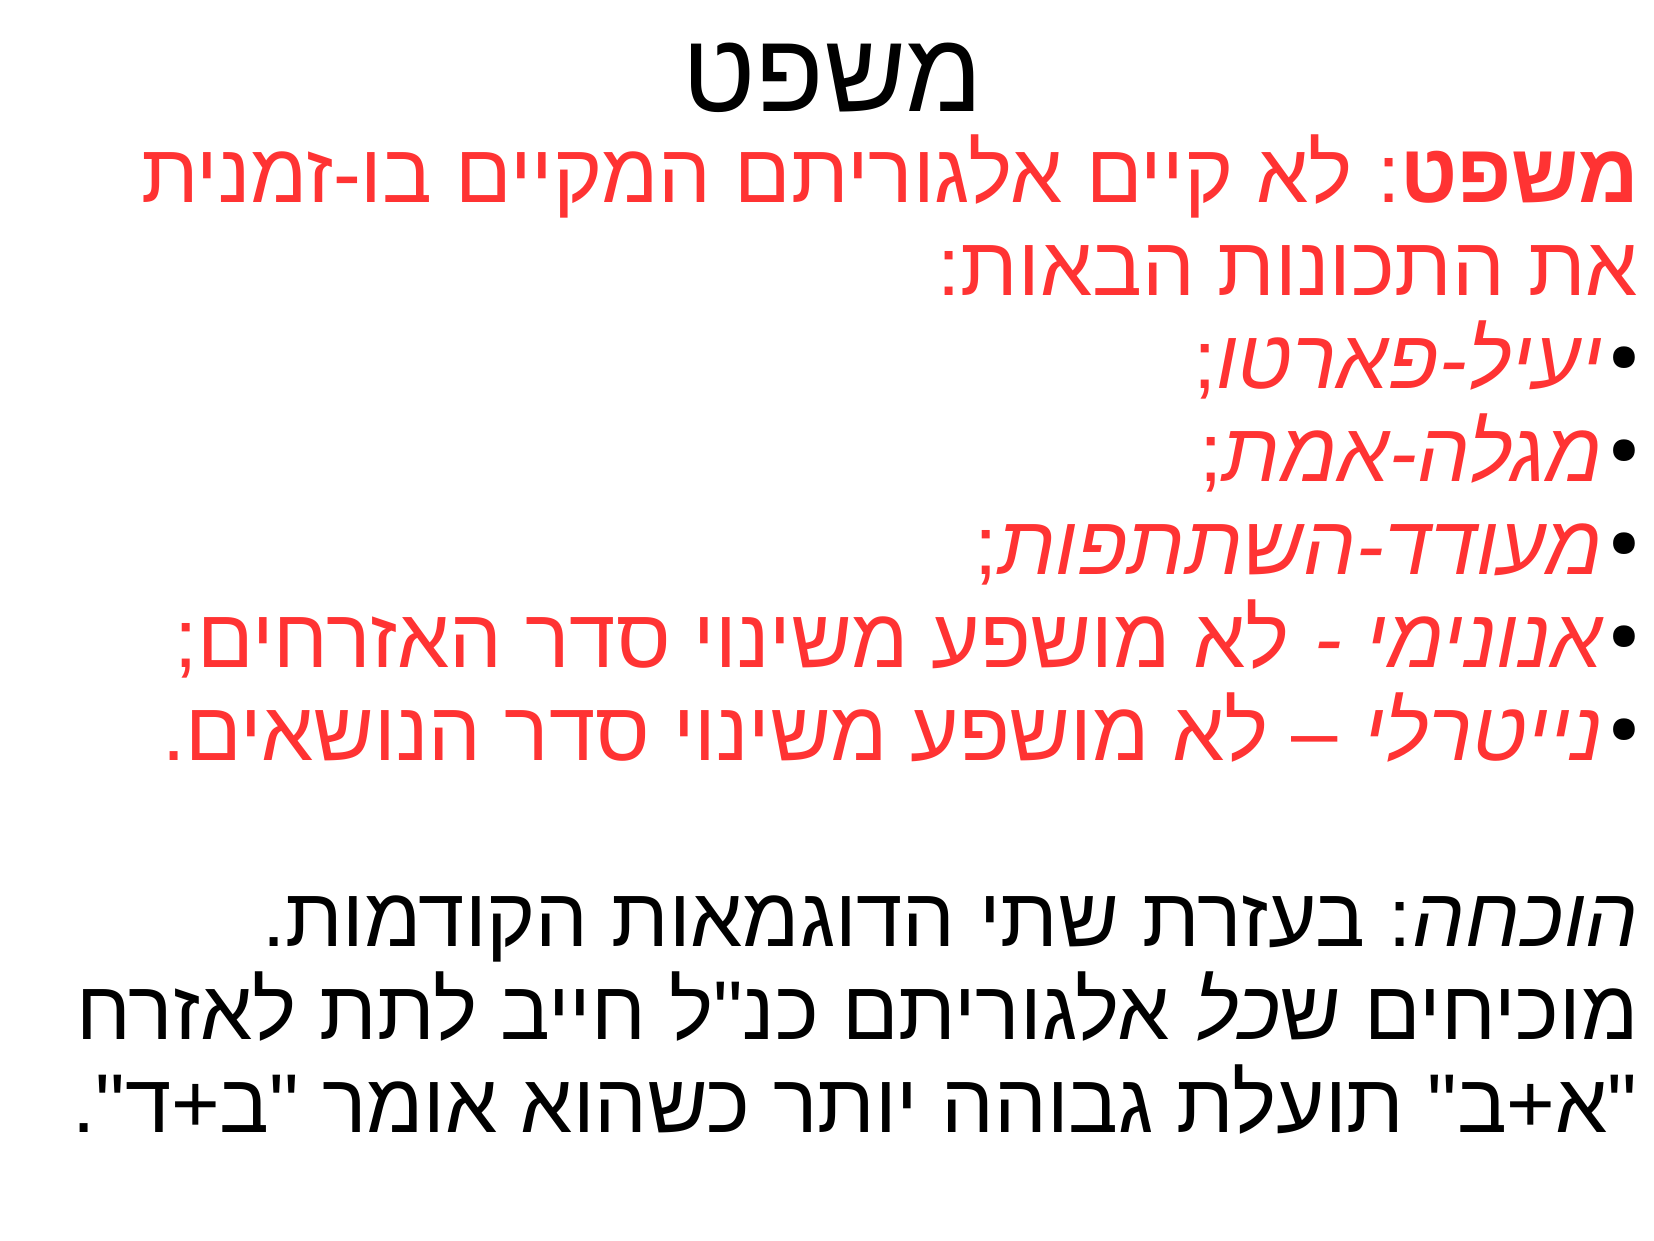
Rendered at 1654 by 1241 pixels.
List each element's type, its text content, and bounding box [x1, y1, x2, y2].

text_box משפט: לא קיים אלגוריתם המקיים בו-זמנית את התכונות הבאות: יעיל-פארטו; מגלה-אמת; מעודד-השתתפות; אנונימי - לא מושפע משינוי סדר האזרחים; נייטרלי – לא מושפע משינוי סדר הנושאים. הוכחה: בעזרת שתי הדוגמאות הקודמות. מוכיחים שכל אלגוריתם כנ"ל חייב לתת לאזרח "א+ב" תועלת גבוהה יותר כשהוא אומר "ב+ד". [0, 120, 1654, 1241]
title משפט [45, 0, 1621, 120]
